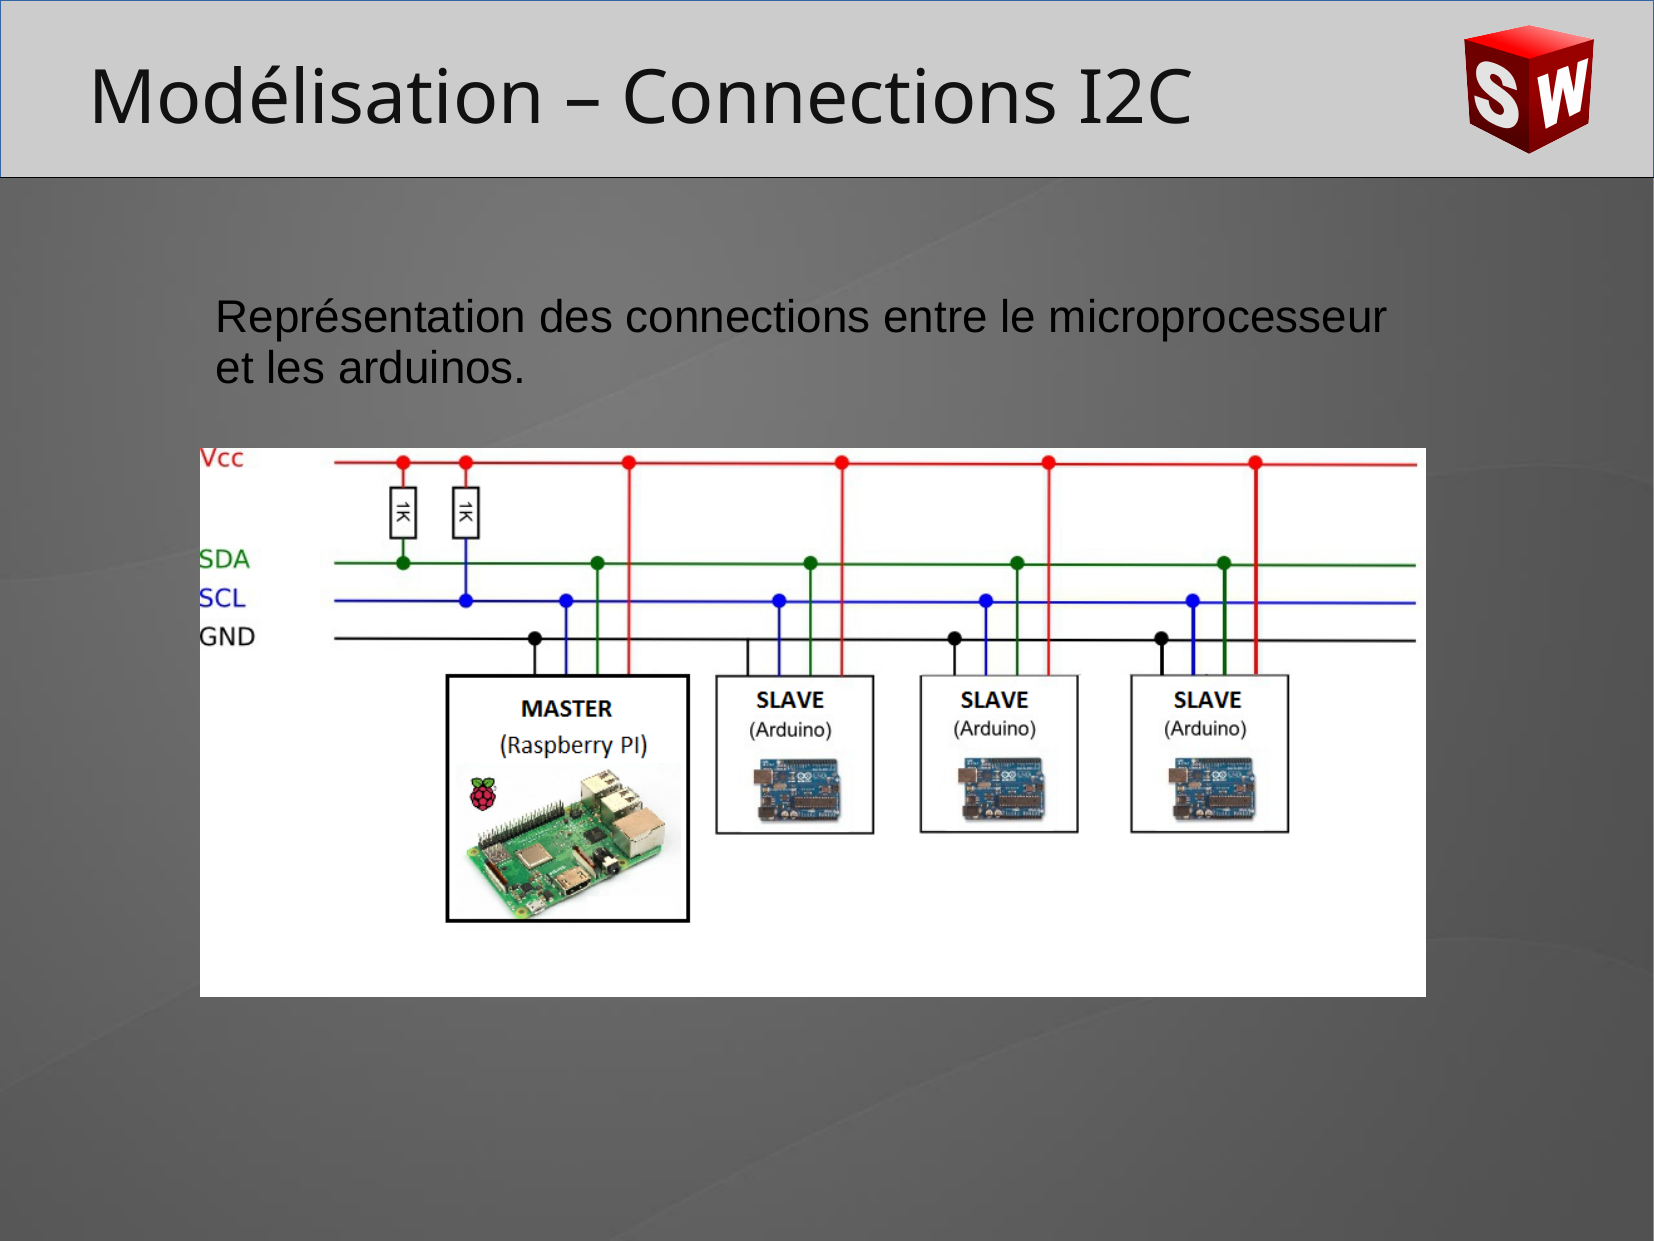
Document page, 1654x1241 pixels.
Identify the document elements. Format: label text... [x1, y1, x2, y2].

text_box [0, 0, 1654, 177]
text_box Modélisation – Connections I2C [0, 35, 1418, 166]
picture [0, 178, 1654, 1241]
picture [1464, 25, 1594, 154]
text_box Représentation des connections entre le microprocesseur et les arduinos. [200, 283, 1430, 400]
